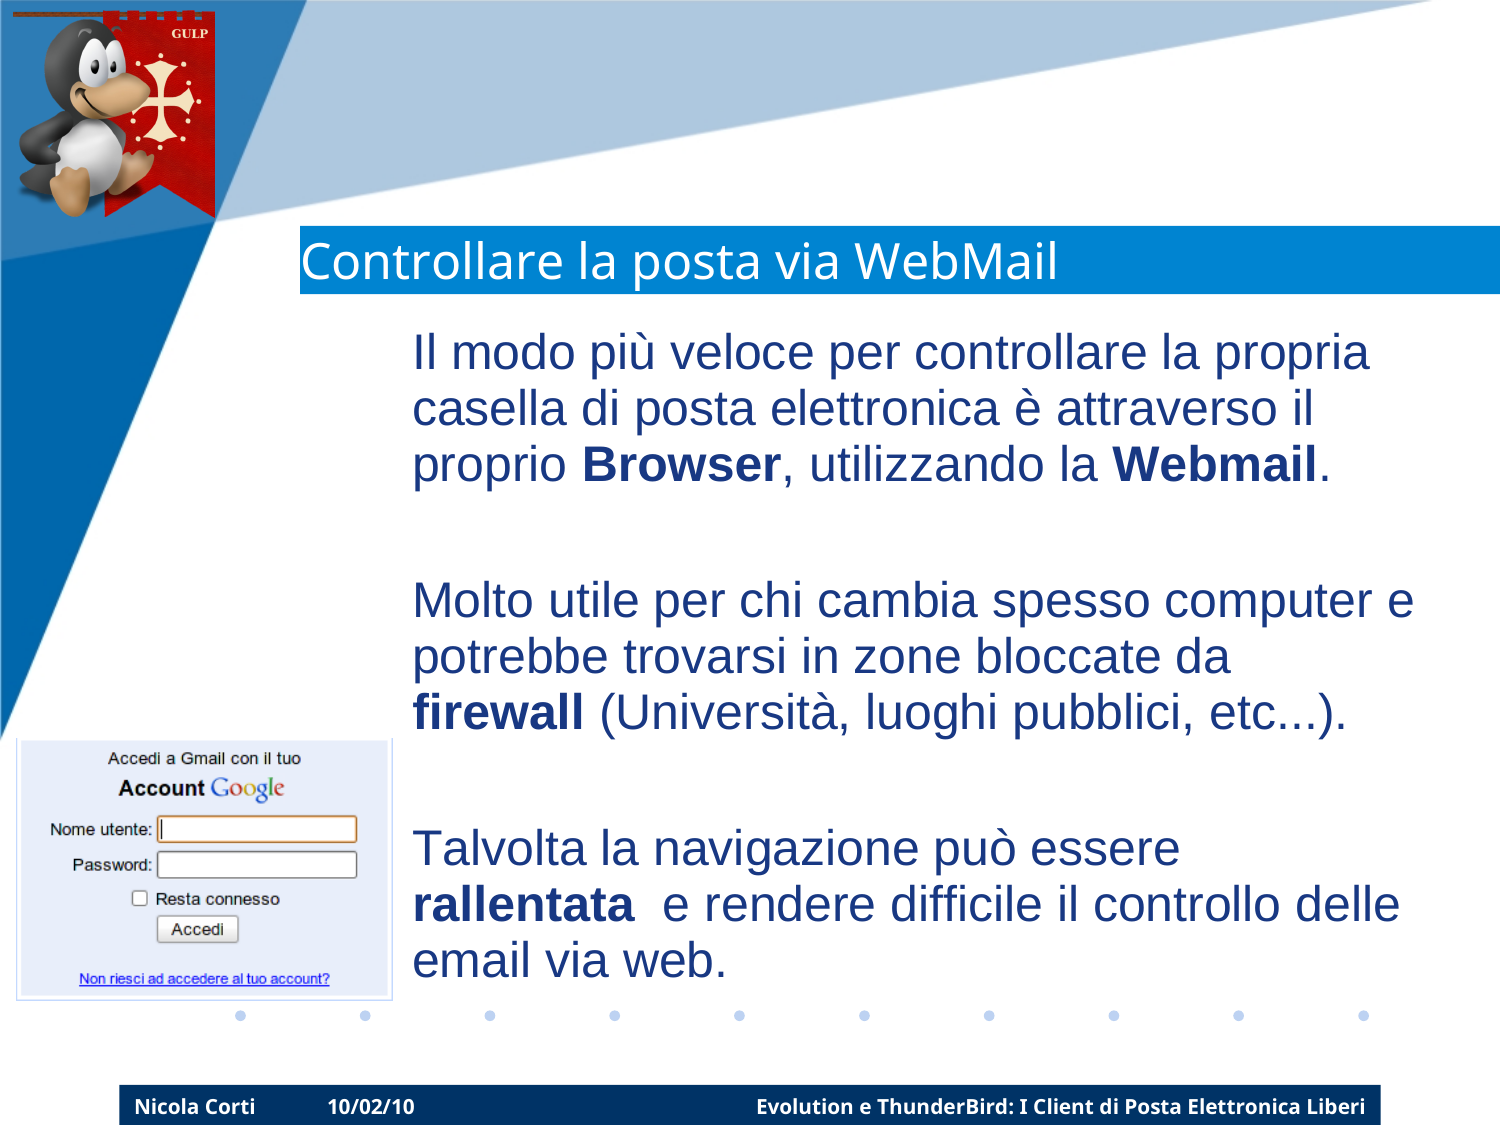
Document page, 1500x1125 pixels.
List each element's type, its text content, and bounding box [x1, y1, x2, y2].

title Controllare la posta via WebMail [300, 229, 1500, 291]
list Il modo più veloce per controllare la propria casella di posta elettronica è attraverso il proprio Browser, utilizzando la Webmail. Molto utile per chi cambia spesso computer e potrebbe trovarsi in zone bloccate da firewall (Università, luoghi pubblici, etc...). Talvolta la navigazione può essere rallentata e rendere difficile il controllo delle email via web. [299, 324, 1418, 1068]
picture [0, 0, 1500, 1002]
